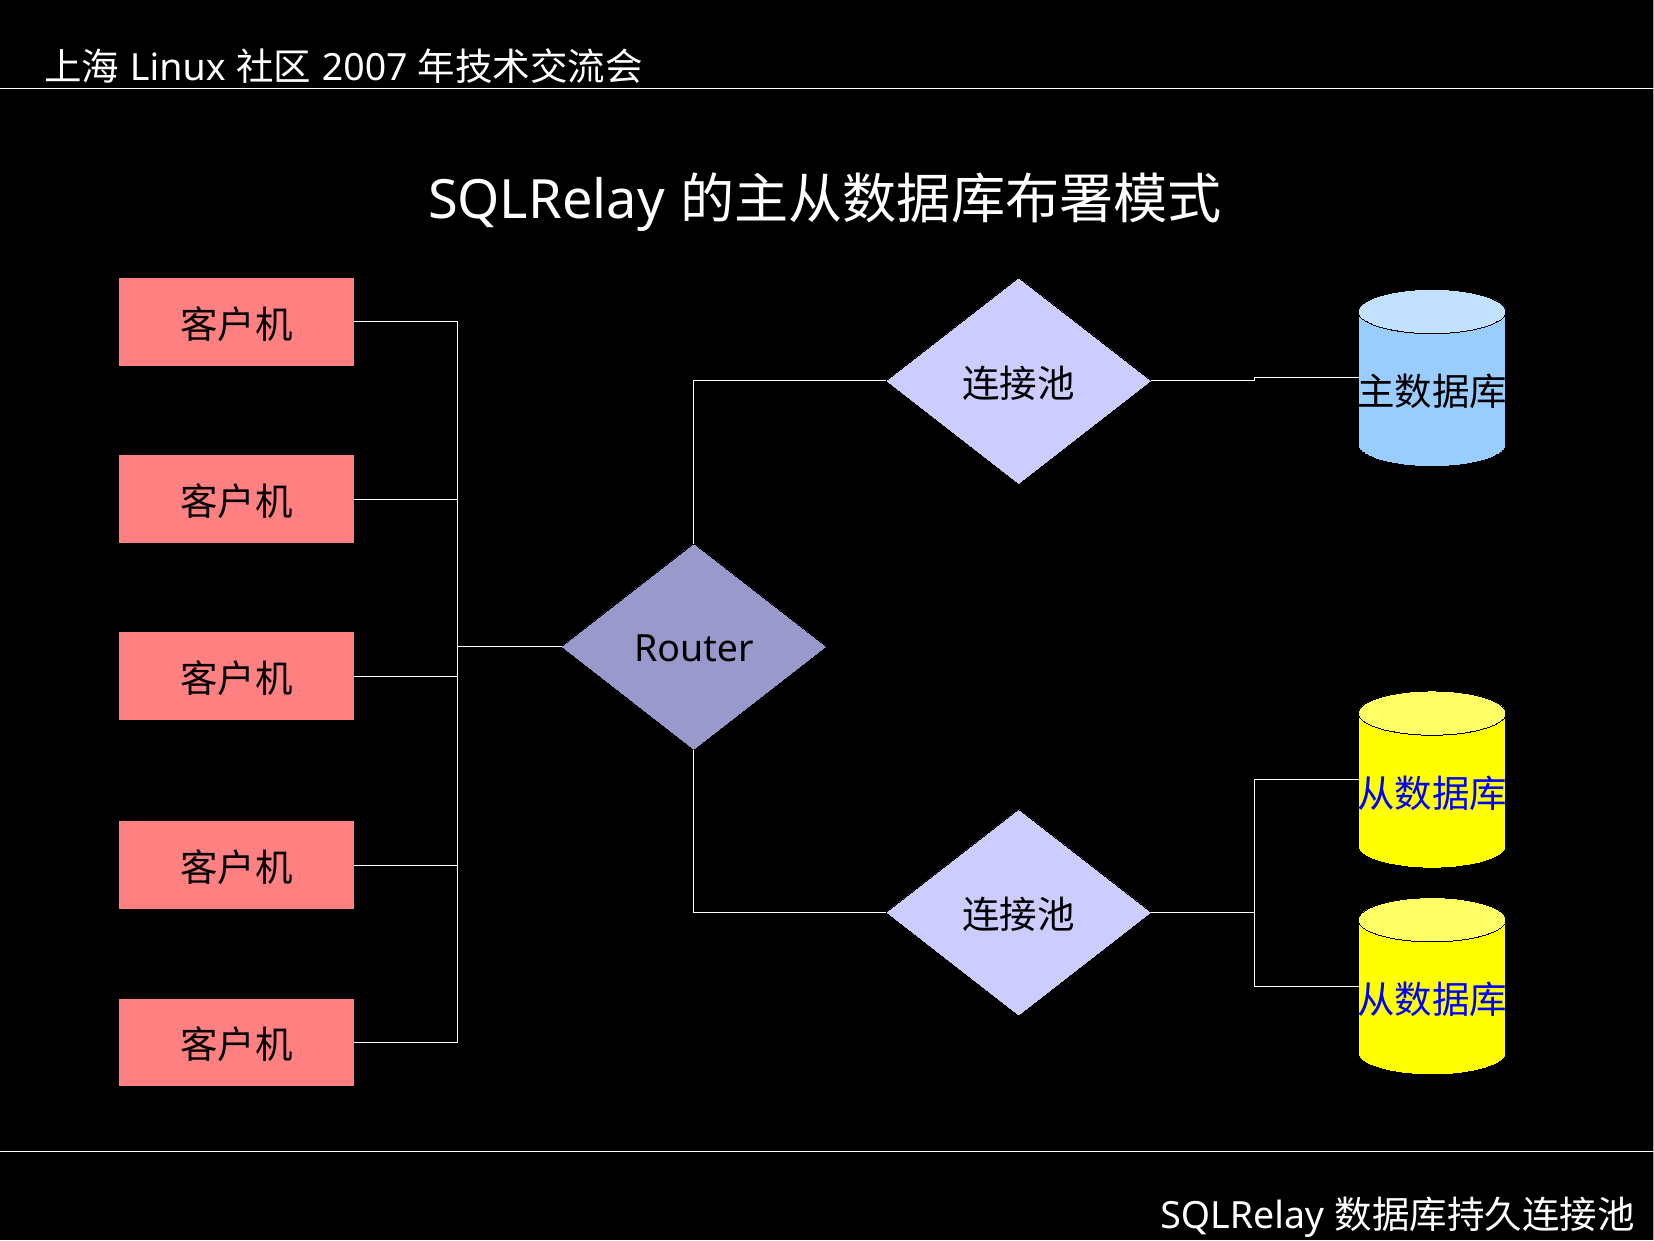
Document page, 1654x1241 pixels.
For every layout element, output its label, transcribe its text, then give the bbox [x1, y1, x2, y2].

text_box 客户机 [118, 998, 355, 1087]
text_box SQLRelay的主从数据库布署模式 [413, 147, 1215, 217]
text_box 客户机 [118, 820, 355, 910]
text_box 客户机 [118, 631, 355, 721]
text_box 客户机 [118, 454, 355, 544]
text_box 客户机 [118, 277, 355, 367]
text_box 从数据库 [1358, 923, 1506, 1075]
text_box Router [561, 543, 827, 750]
text_box 从数据库 [1358, 716, 1506, 869]
text_box 连接池 [886, 809, 1152, 1016]
text_box SQLRelay数据库持久连接池 [1145, 1177, 1633, 1231]
text_box 上海Linux社区2007年技术交流会 [29, 29, 633, 82]
text_box 主数据库 [1358, 315, 1506, 467]
text_box 连接池 [885, 277, 1152, 485]
